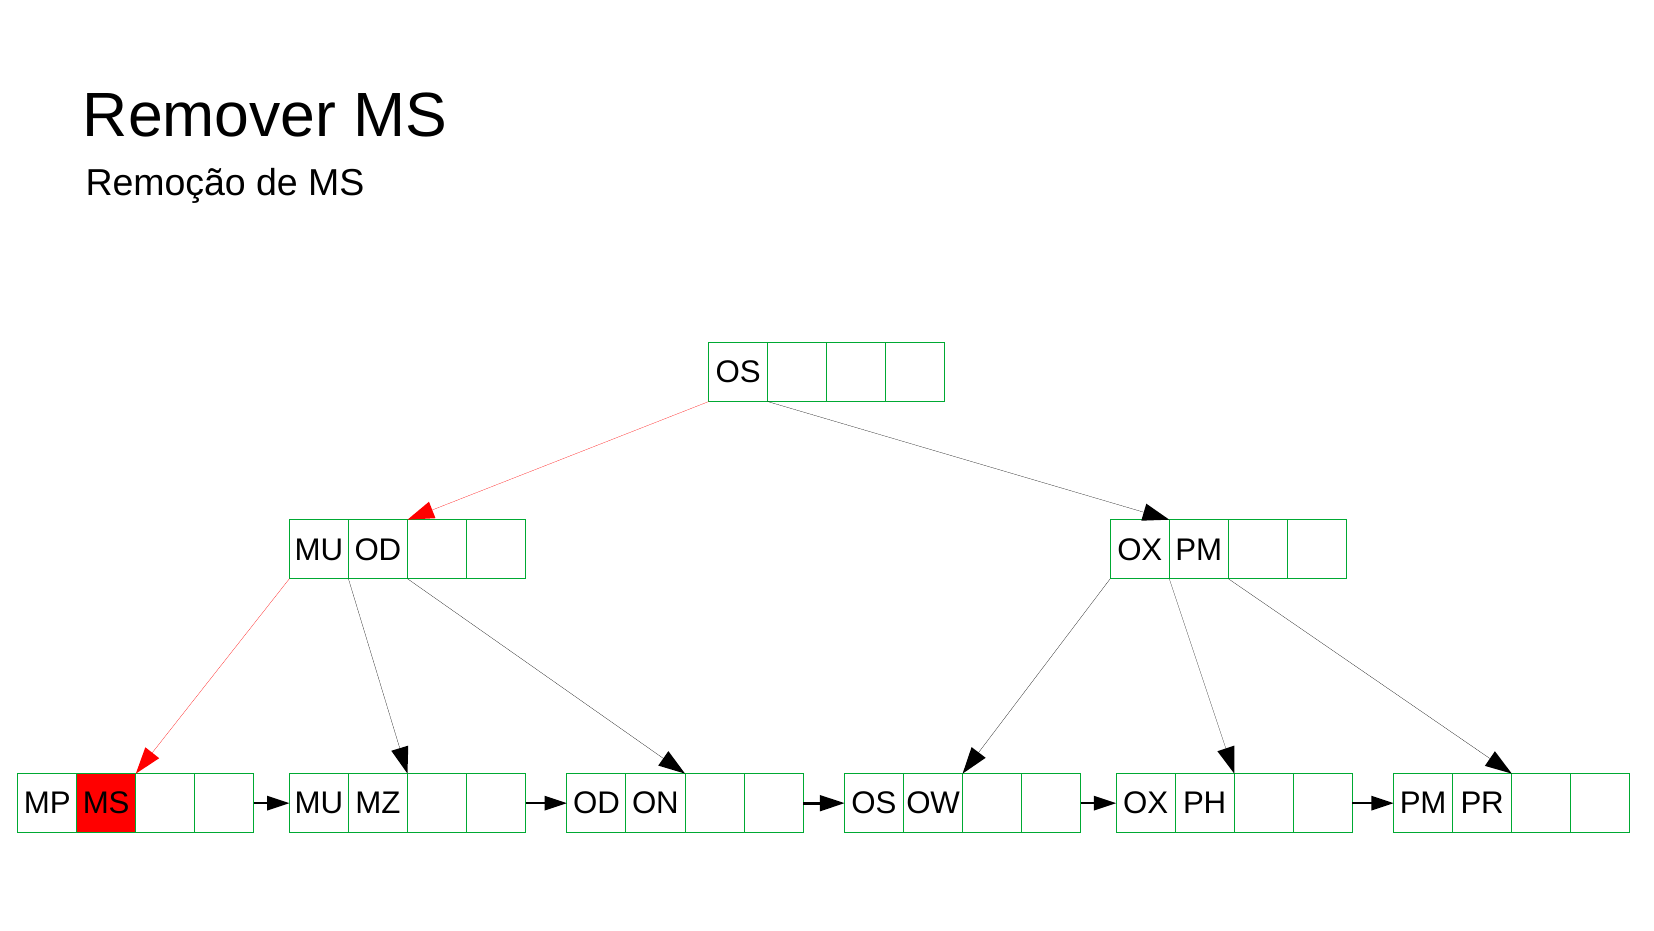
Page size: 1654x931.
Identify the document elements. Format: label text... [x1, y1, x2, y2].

text_box OS [708, 342, 767, 402]
text_box PH [1175, 773, 1234, 833]
text_box OW [903, 773, 962, 833]
text_box [767, 342, 945, 402]
text_box MZ [348, 773, 407, 833]
text_box PM [1393, 773, 1452, 833]
text_box PR [1452, 773, 1511, 833]
text_box OX [1116, 773, 1175, 833]
text_box [962, 773, 1081, 833]
text_box OS [844, 773, 903, 833]
text_box OD [348, 519, 407, 579]
text_box [685, 773, 804, 833]
text_box MS [76, 773, 135, 833]
text_box ON [625, 773, 685, 833]
text_box Remoção de MS [70, 153, 1595, 337]
text_box MU [289, 519, 348, 579]
text_box [1234, 773, 1353, 833]
title Remover MS [82, 37, 1571, 153]
text_box [135, 773, 254, 833]
text_box MP [17, 773, 76, 833]
text_box [1511, 773, 1630, 833]
text_box [407, 773, 526, 833]
text_box PM [1169, 519, 1228, 579]
text_box [1228, 519, 1347, 579]
text_box OD [566, 773, 625, 833]
text_box [407, 519, 526, 579]
text_box OX [1110, 519, 1169, 579]
text_box MU [289, 773, 348, 833]
